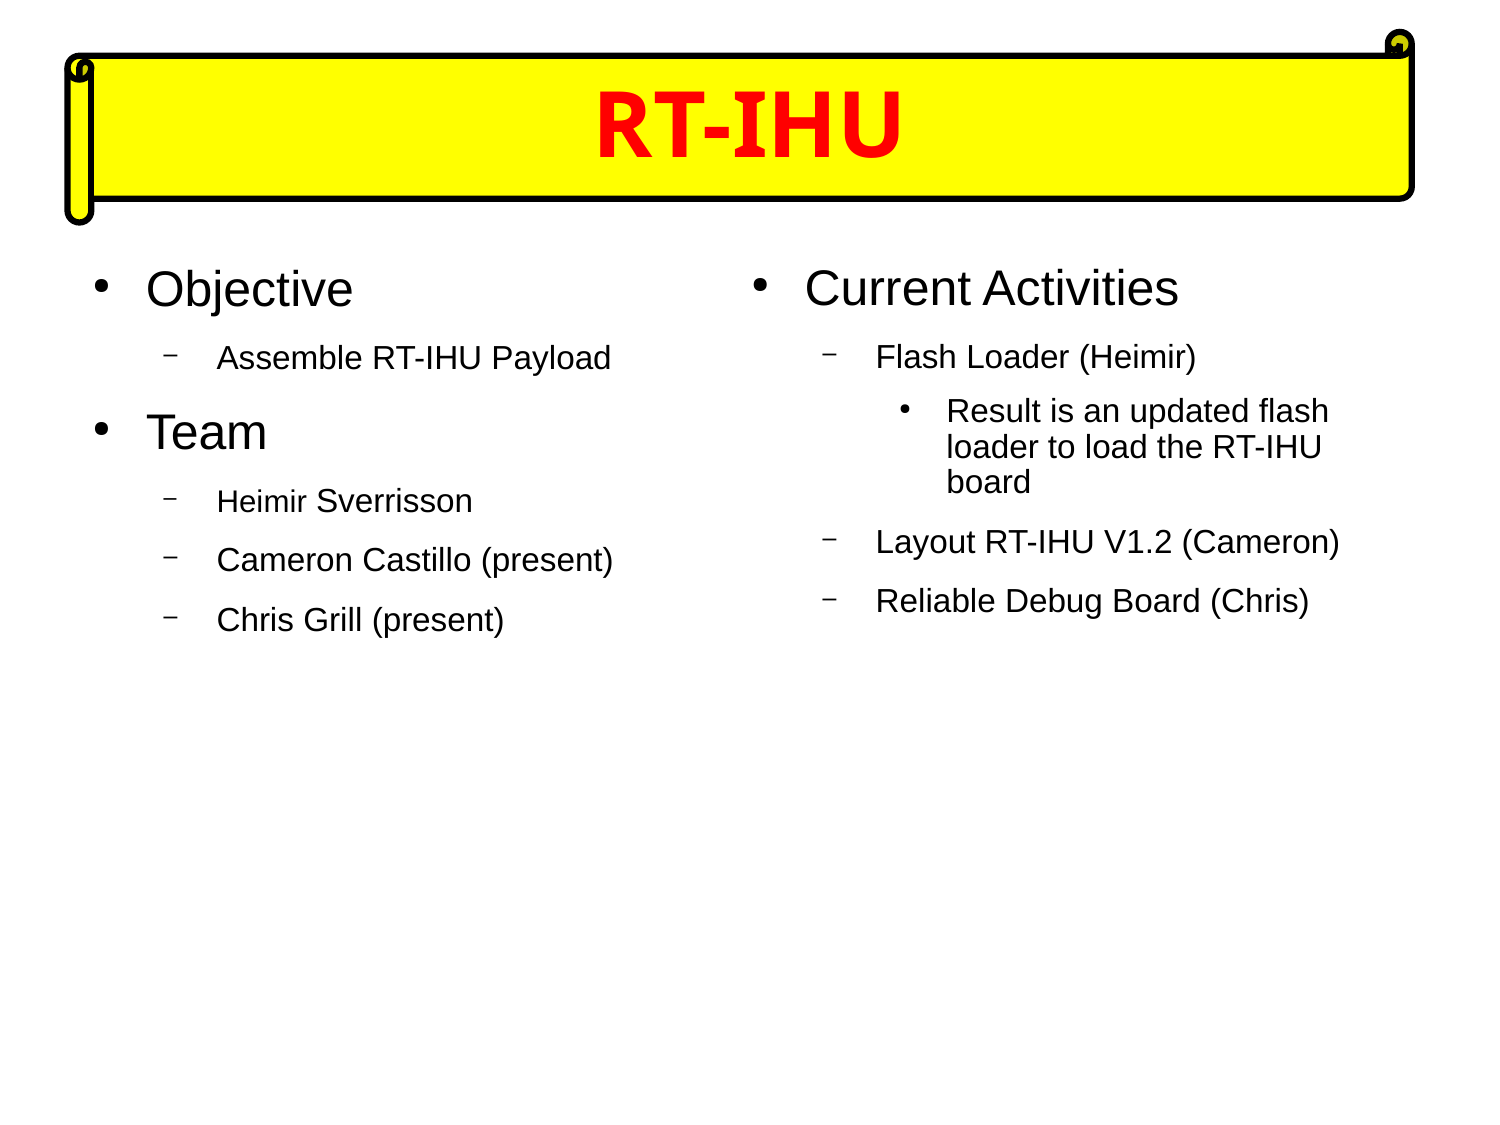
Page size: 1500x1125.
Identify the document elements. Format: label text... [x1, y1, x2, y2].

text_box [72, 31, 1412, 58]
text_box RT-IHU [0, 58, 1500, 184]
list Objective Assemble RT-IHU Payload Team Heimir Sverrisson Cameron Castillo (present) Chris Grill (present) [75, 263, 734, 916]
text_box [67, 184, 1412, 223]
list Current Activities Flash Loader (Heimir) Result is an updated flash loader to load the RT-IHU board Layout RT-IHU V1.2 (Cameron) Reliable Debug Board (Chris) [733, 262, 1393, 915]
